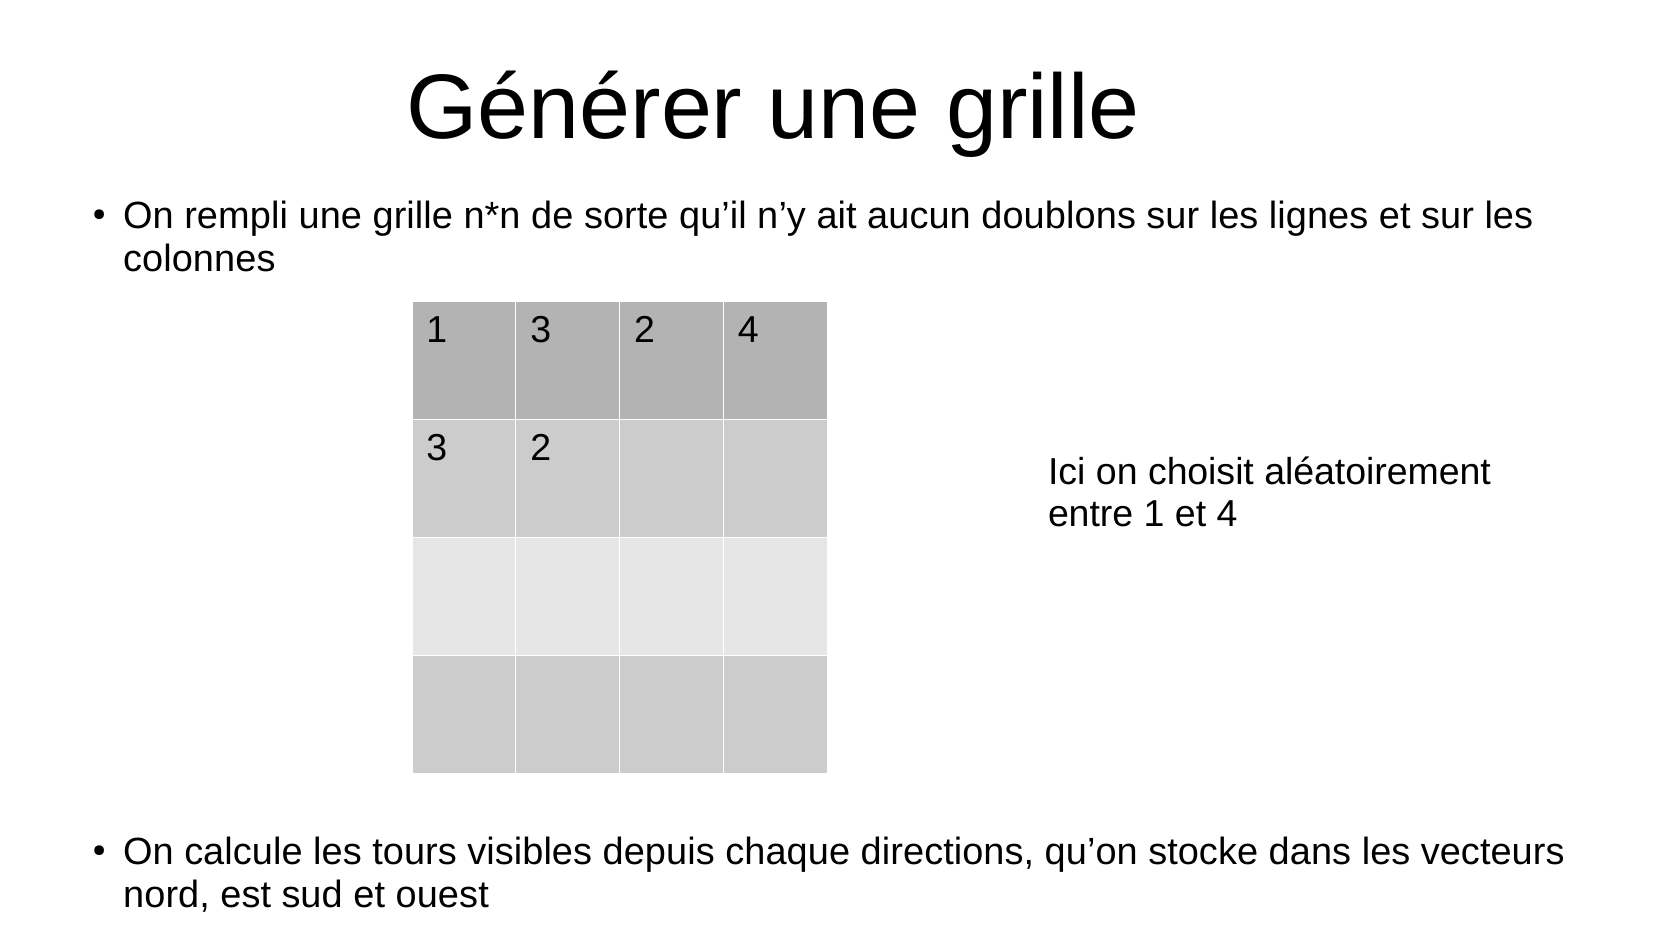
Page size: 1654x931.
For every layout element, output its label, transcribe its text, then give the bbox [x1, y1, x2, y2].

list On rempli une grille n*n de sorte qu’il n’y ait aucun doublons sur les lignes et sur les colonnes On calcule les tours visibles depuis chaque directions, qu’on stocke dans les vecteurs nord, est sud et ouest [82, 134, 1571, 916]
table_cell [724, 656, 827, 773]
table_cell [620, 420, 723, 537]
table_header 1 [413, 302, 515, 419]
table_cell [413, 538, 515, 655]
table_cell [620, 656, 723, 773]
table_cell 3 [413, 420, 515, 537]
table_cell [724, 538, 827, 655]
table_cell [724, 420, 827, 537]
table_header 4 [724, 302, 827, 419]
table_cell [516, 538, 619, 655]
table_cell [620, 538, 723, 655]
title Générer une grille [29, 29, 1518, 185]
table_cell 2 [516, 420, 619, 537]
table_header 3 [516, 302, 619, 419]
table_cell [413, 656, 515, 773]
table_header 2 [620, 302, 723, 419]
text_box Ici on choisit aléatoirement entre 1 et 4 [1033, 442, 1517, 542]
table_cell [516, 656, 619, 773]
